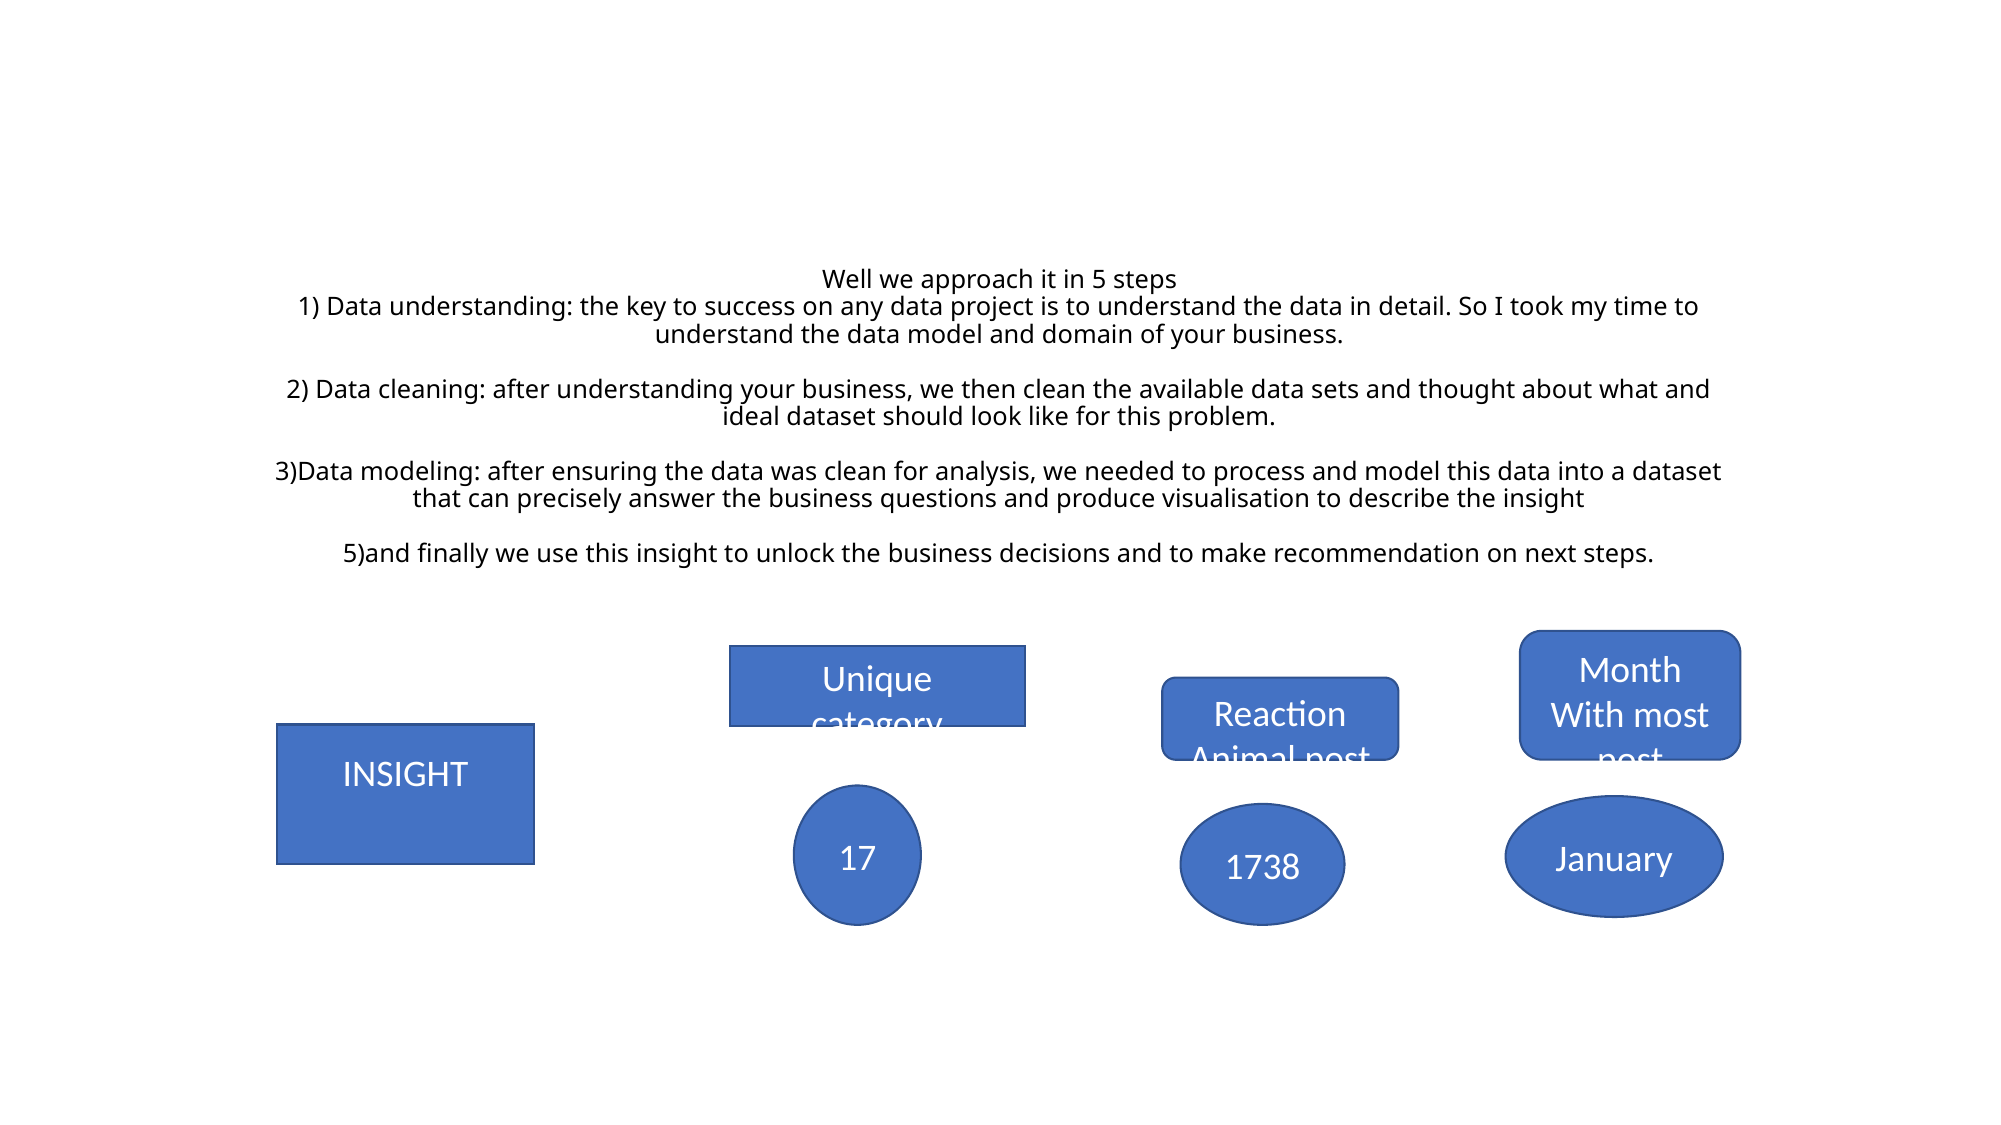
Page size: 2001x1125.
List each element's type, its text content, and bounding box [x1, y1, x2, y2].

text_box Unique category [730, 646, 1025, 726]
text_box Month With most post [1520, 630, 1741, 760]
text_box 1738 [1180, 803, 1345, 925]
text_box INSIGHT [277, 724, 534, 864]
title Well we approach it in 5 steps 1) Data understanding: the key to success on any data project is to understand the data in detail. So I took my time to understand the data model and domain of your business. 2) Data cleaning: after understanding your business, we then clean the available data sets and thought about what and ideal dataset should look like for this problem. 3)Data modeling: after ensuring the data was clean for analysis, we needed to process and model this data into a dataset that can precisely answer the business questions and produce visualisation to describe the insight 5)and finally we use this insight to unlock the business decisions and to make recommendation on next steps. [249, 184, 1750, 576]
text_box January [1505, 796, 1723, 918]
text_box Reaction Animal post [1162, 677, 1399, 760]
text_box 17 [793, 785, 921, 925]
